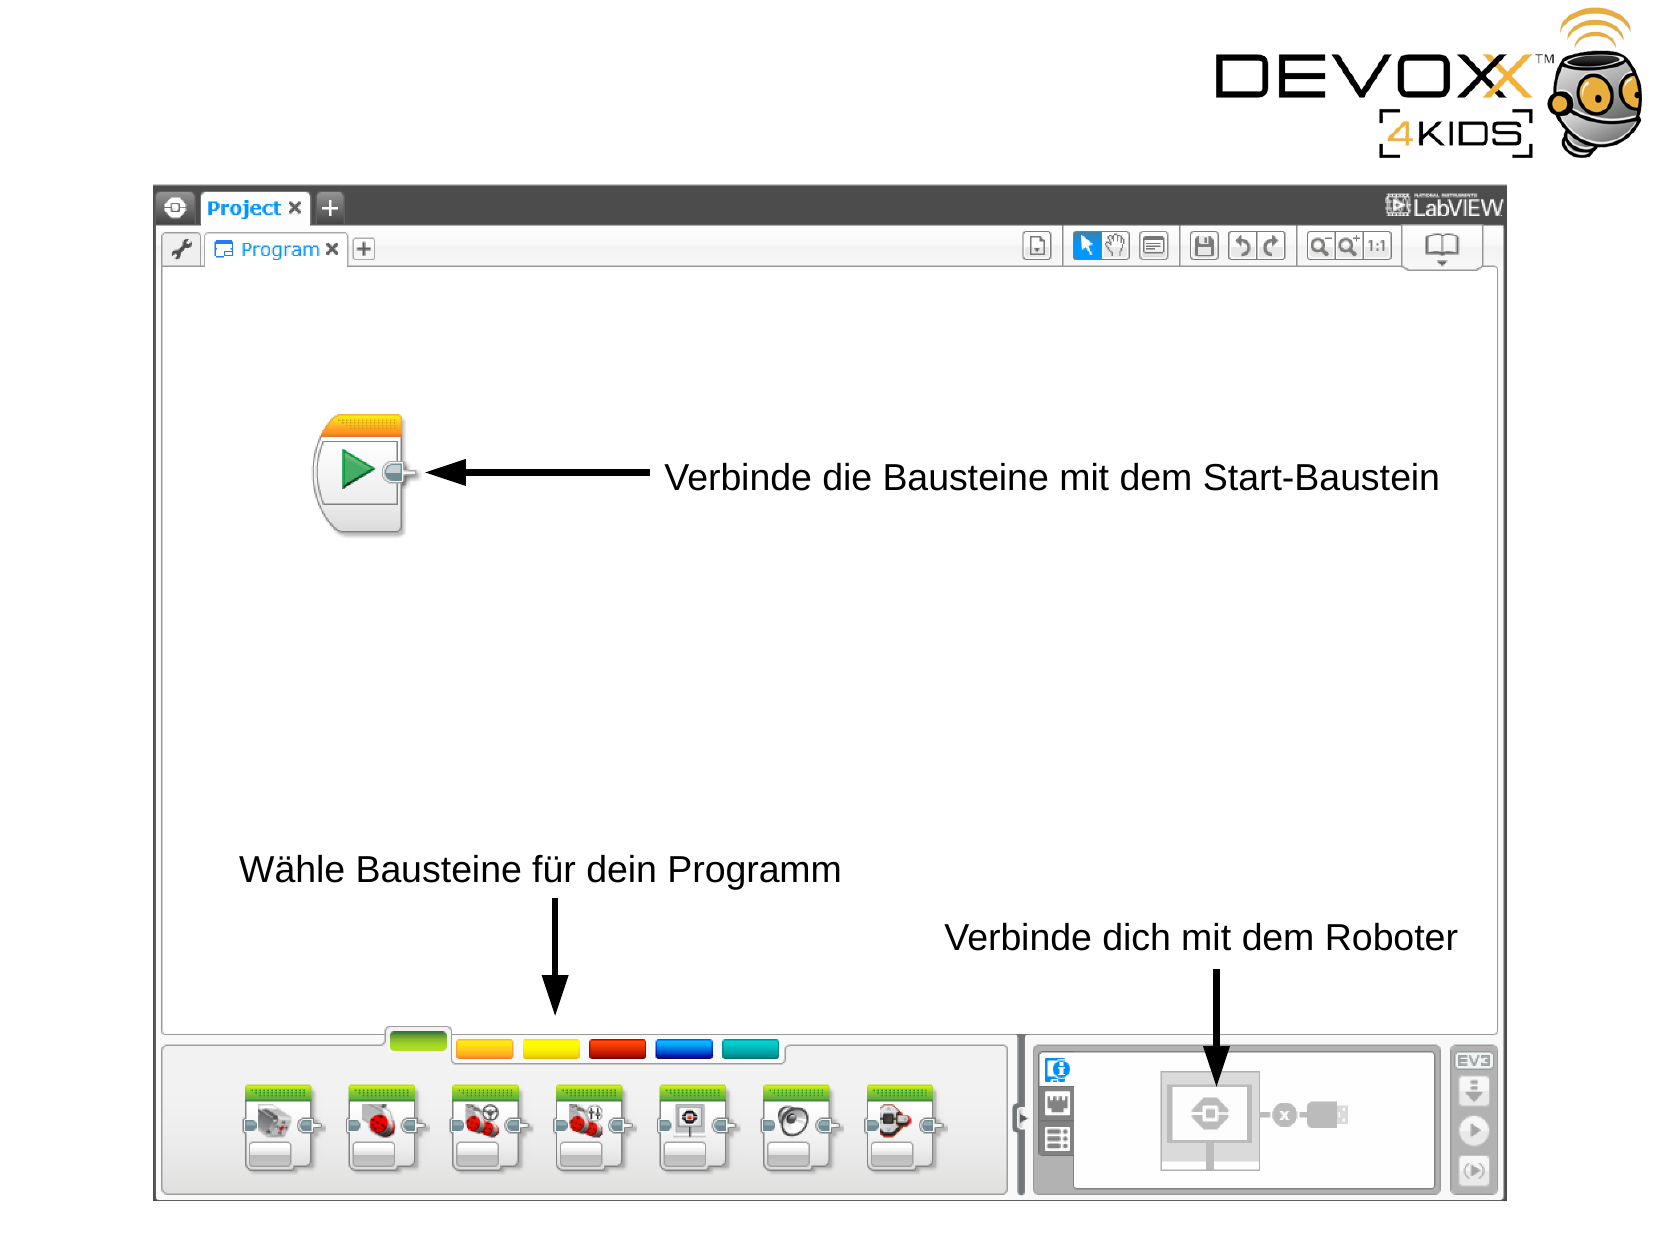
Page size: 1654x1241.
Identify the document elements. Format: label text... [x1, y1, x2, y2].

text_box Verbinde dich mit dem Roboter [929, 909, 1477, 967]
picture [153, 184, 1507, 1201]
picture [1216, 7, 1642, 158]
text_box Verbinde die Bausteine mit dem Start-Baustein [649, 448, 1459, 506]
text_box Wähle Bausteine für dein Programm [224, 840, 859, 898]
